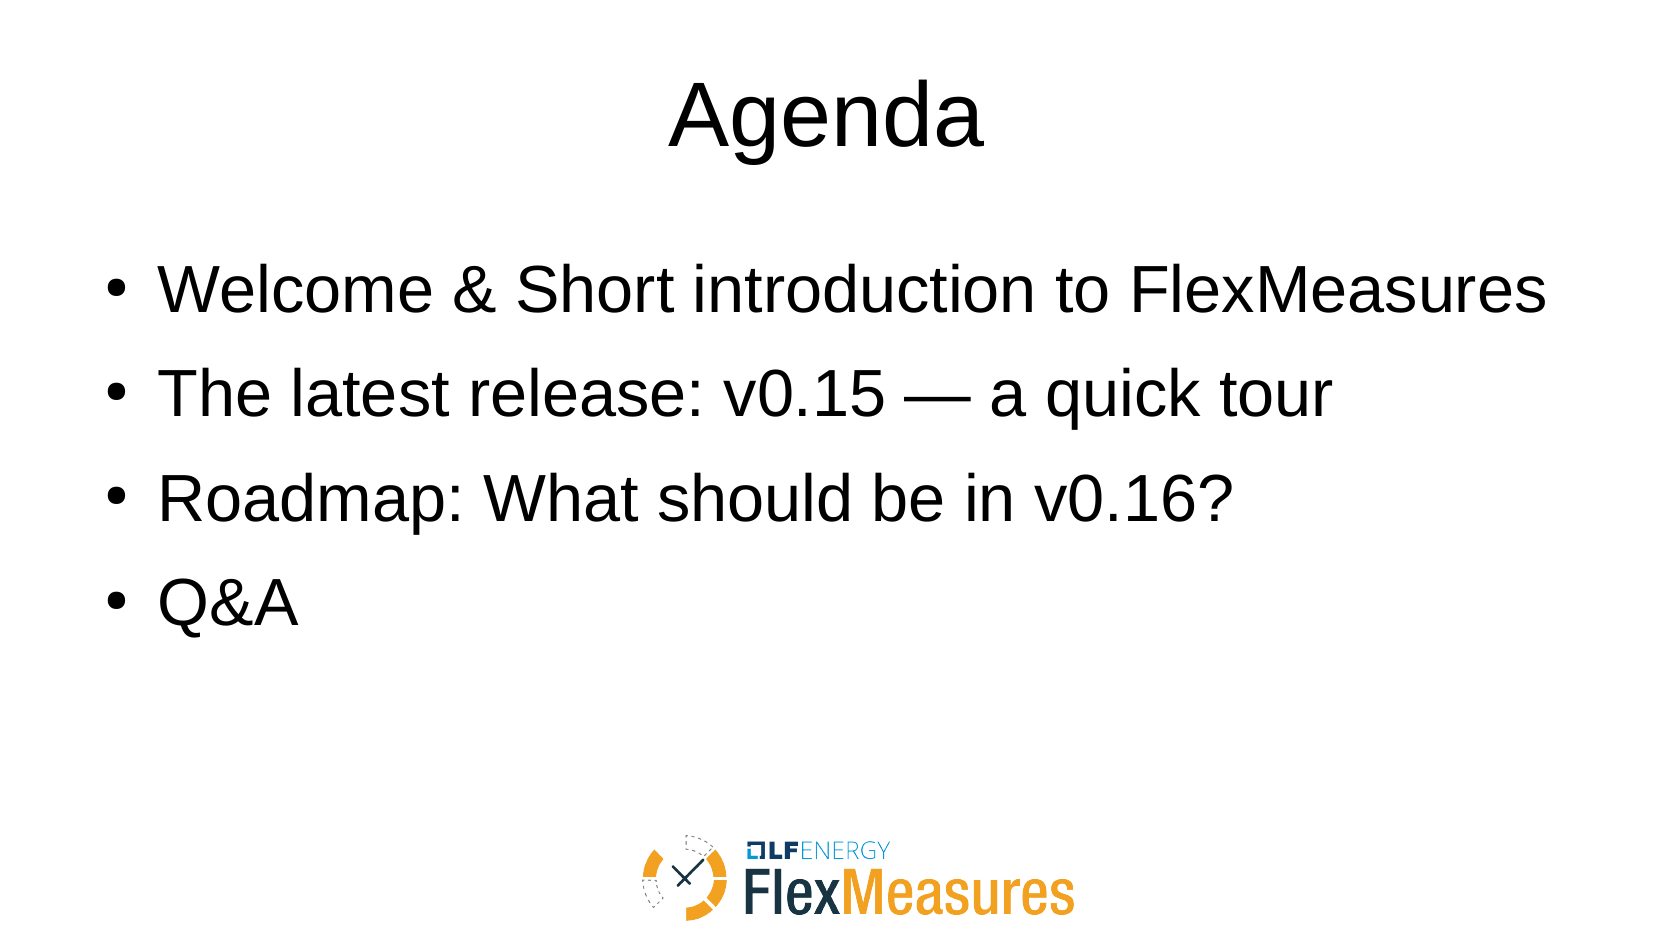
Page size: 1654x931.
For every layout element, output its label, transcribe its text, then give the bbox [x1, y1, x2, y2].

picture [642, 835, 1074, 921]
title Agenda [82, 37, 1571, 193]
list Welcome & Short introduction to FlexMeasures The latest release: v0.15 ― a quick tour Roadmap: What should be in v0.16? Q&A [86, 251, 1575, 792]
